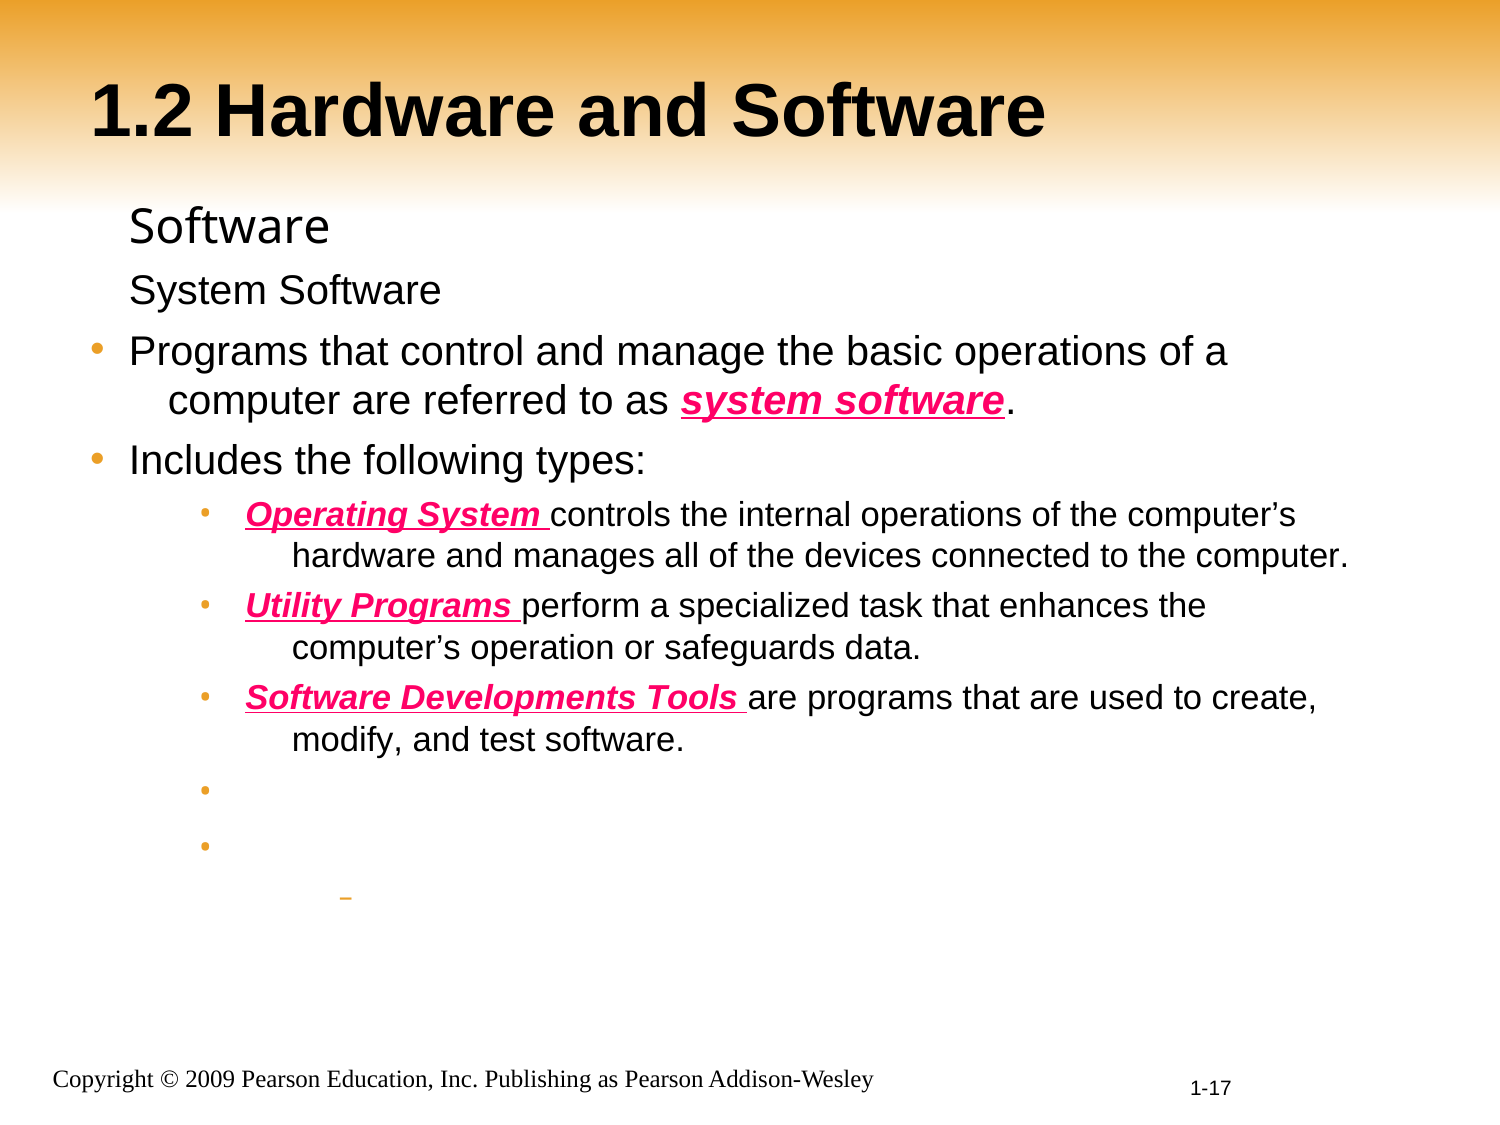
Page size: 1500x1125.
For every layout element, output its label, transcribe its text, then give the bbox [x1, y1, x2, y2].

text_box 1- [1175, 1049, 1488, 1125]
list Software System Software Programs that control and manage the basic operations of a computer are referred to as system software. Includes the following types: Operating System controls the internal operations of the computer’s hardware and manages all of the devices connected to the computer. Utility Programs perform a specialized task that enhances the computer’s operation or safeguards data. Software Developments Tools are programs that are used to create, modify, and test software. [75, 187, 1375, 801]
title 1.2 Hardware and Software [75, 12, 1438, 201]
